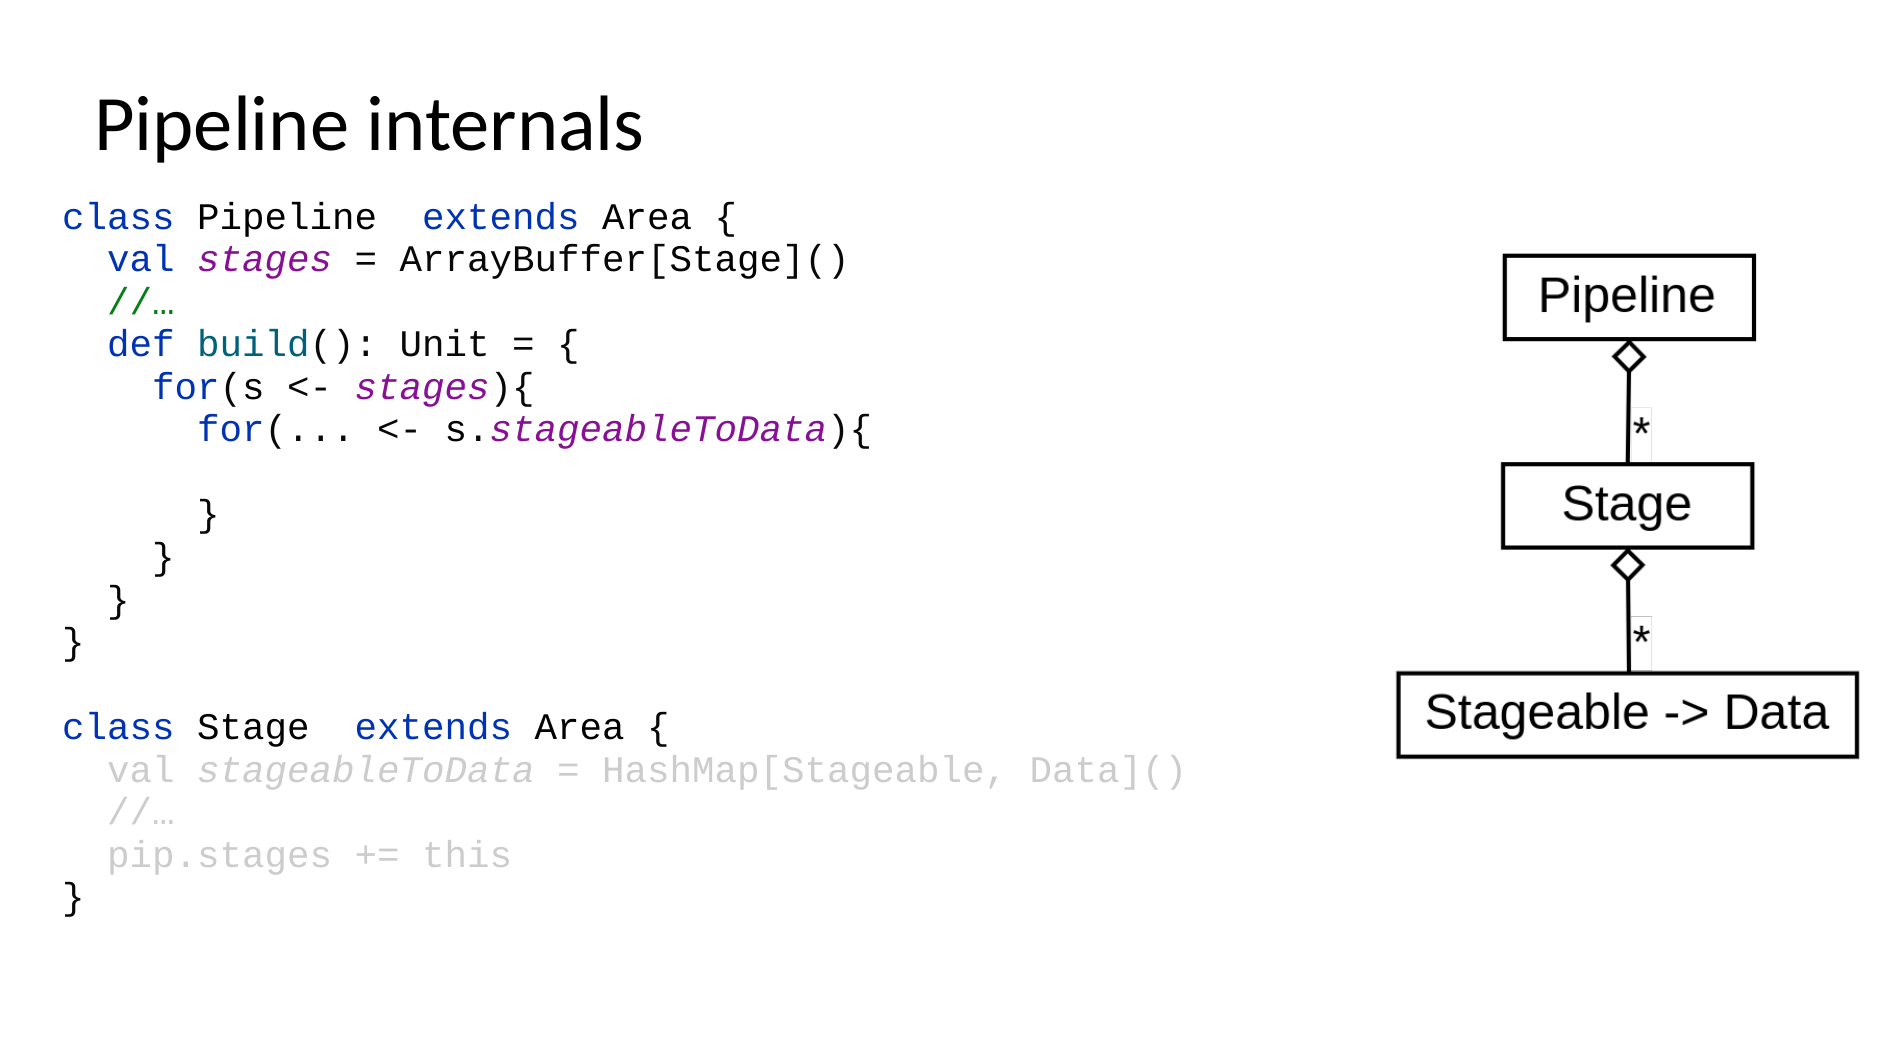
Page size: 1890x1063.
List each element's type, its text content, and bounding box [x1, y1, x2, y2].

title Pipeline internals [94, 42, 1796, 220]
text_box class Pipeline extends Area { val stages = ArrayBuffer[Stage]() //… def build(): Unit = { for(s <- stages){ for(... <- s.stageableToData){ } } } } class Stage extends Area { val stageableToData = HashMap[Stageable, Data]() //… pip.stages += this } [47, 190, 1571, 929]
picture [1356, 212, 1890, 804]
